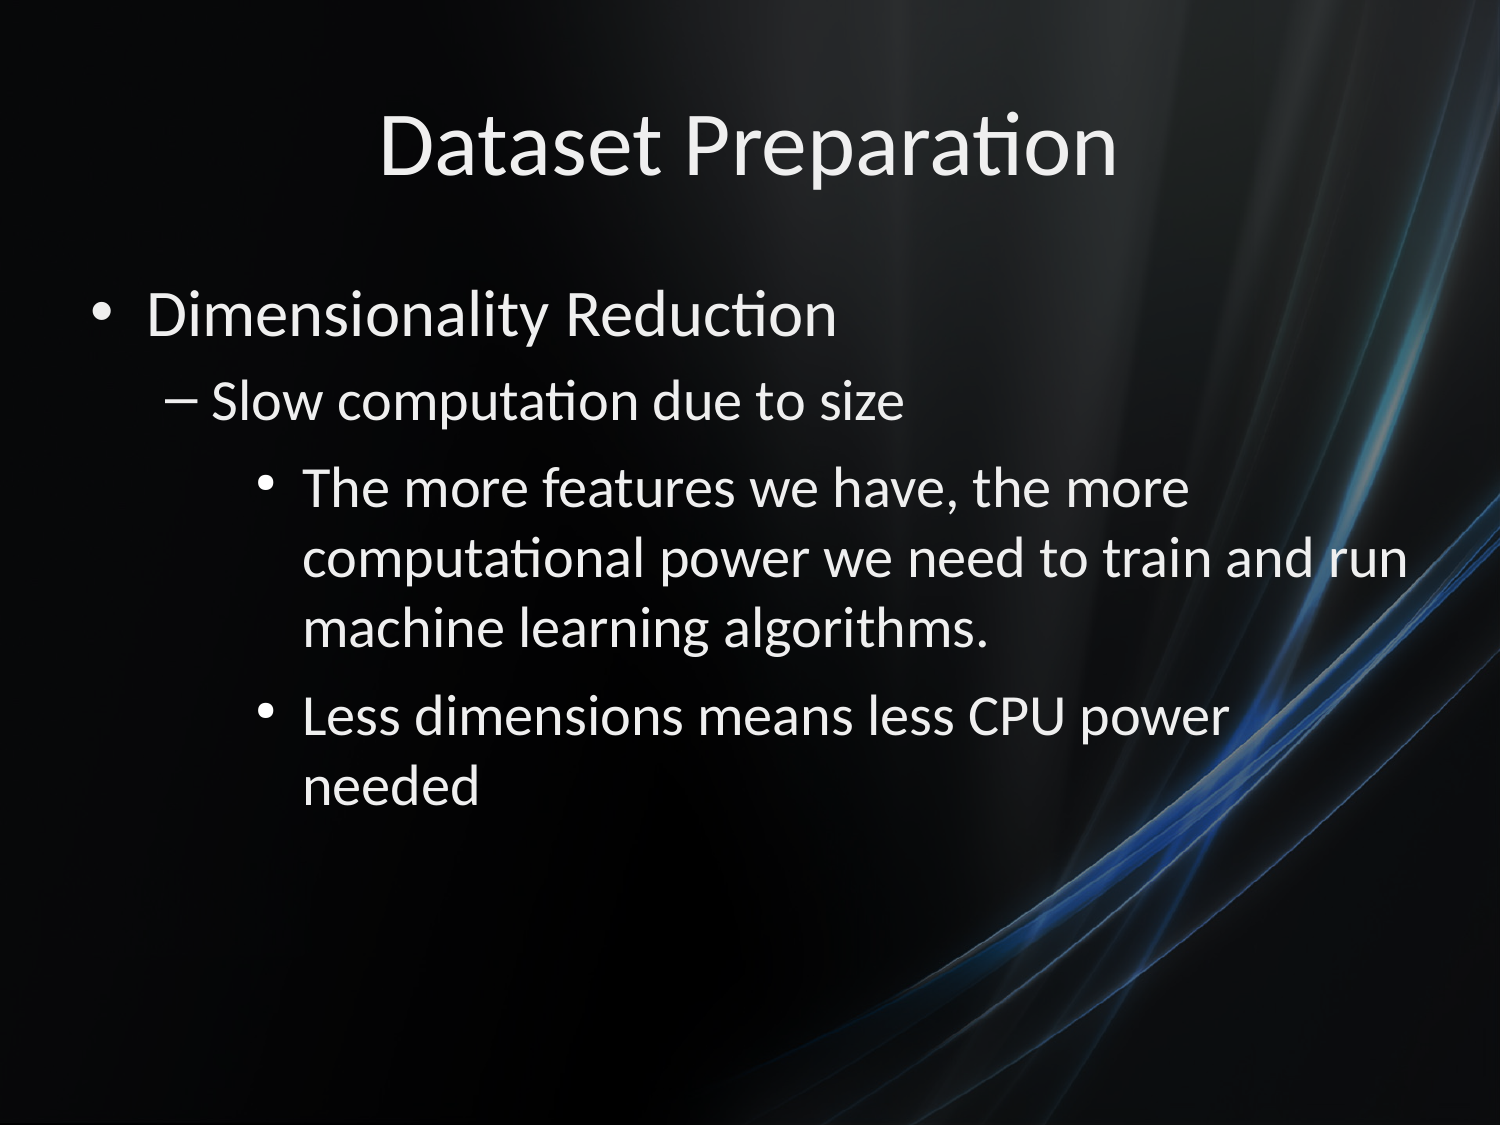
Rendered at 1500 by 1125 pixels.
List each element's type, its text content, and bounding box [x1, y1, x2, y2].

picture [0, 0, 1500, 1125]
title Dataset Preparation [75, 45, 1425, 233]
list Dimensionality Reduction Slow computation due to size The more features we have, the more computational power we need to train and run machine learning algorithms. Less dimensions means less CPU power needed [75, 262, 1425, 1005]
